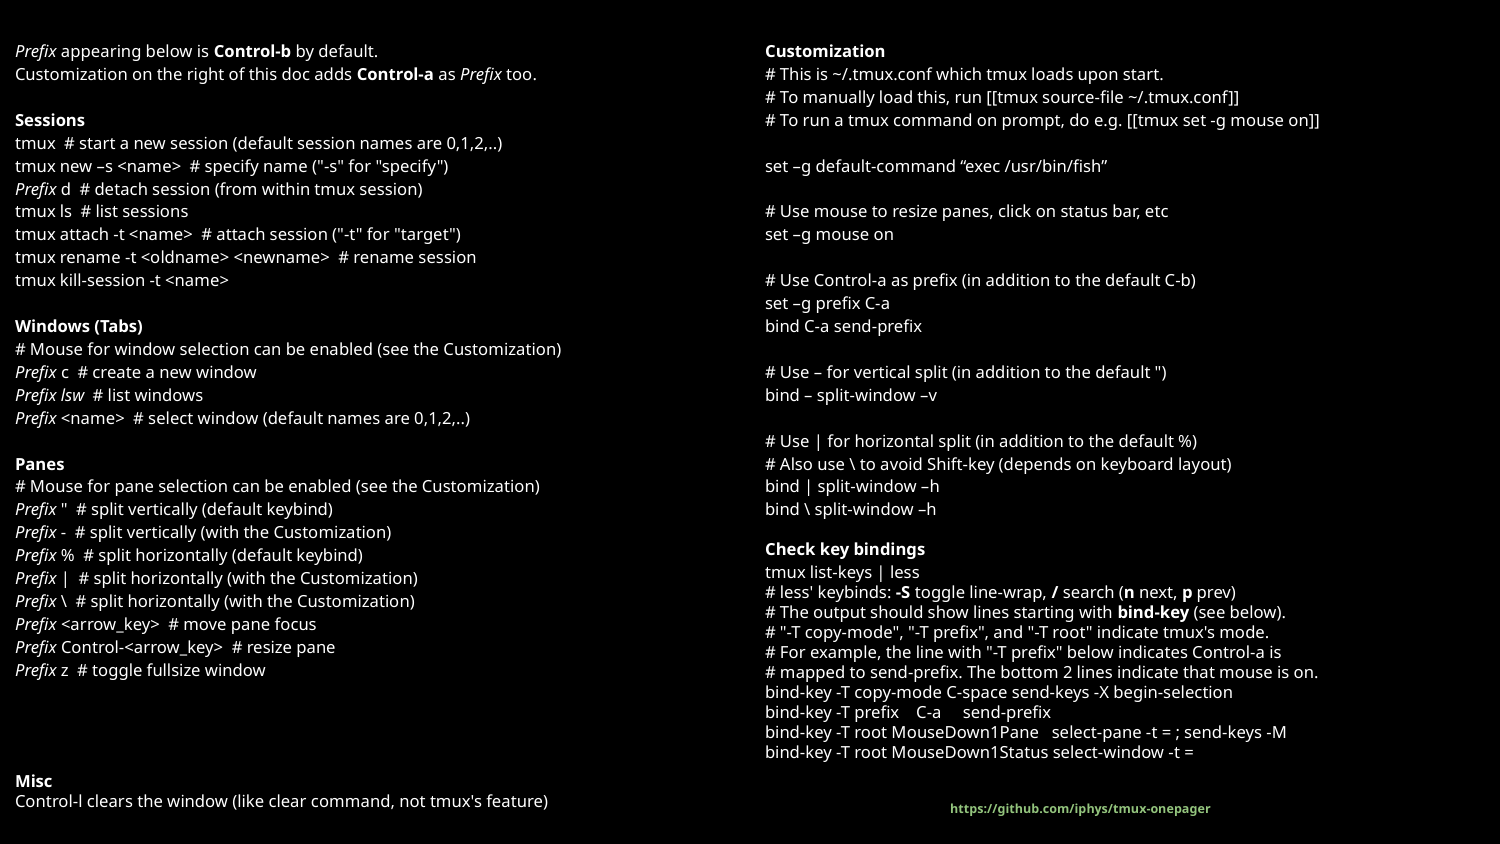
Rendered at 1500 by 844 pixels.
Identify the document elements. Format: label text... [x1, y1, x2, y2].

text_box tmux-2.9a (e.g. in Ubuntu 19.10) :: Prefix appearing below is Control-b by default. Customization on the right of this doc adds Control-a as Prefix too. Sessions tmux # start a new session (default session names are 0,1,2,..) tmux new –s <name> # specify name ("-s" for "specify") Prefix d # detach session (from within tmux session) tmux ls # list sessions tmux attach -t <name> # attach session ("-t" for "target") tmux rename -t <oldname> <newname> # rename session tmux kill-session -t <name> Windows (Tabs) # Mouse for window selection can be enabled (see the Customization) Prefix c # create a new window Prefix lsw # list windows Prefix <name> # select window (default names are 0,1,2,..) Panes # Mouse for pane selection can be enabled (see the Customization) Prefix " # split vertically (default keybind) Prefix - # split vertically (with the Customization) Prefix % # split horizontally (default keybind) Prefix | # split horizontally (with the Customization) Prefix \ # split horizontally (with the Customization) Prefix <arrow_key> # move pane focus Prefix Control-<arrow_key> # resize pane Prefix z # toggle fullsize window Misc Control-l clears the window (like clear command, not tmux's feature) [0, 0, 749, 844]
text_box :: tmux onepager 20200125a (MIT license) Customization # This is ~/.tmux.conf which tmux loads upon start. # To manually load this, run [[tmux source-file ~/.tmux.conf]] # To run a tmux command on prompt, do e.g. [[tmux set -g mouse on]] set –g default-command “exec /usr/bin/fish” # Use mouse to resize panes, click on status bar, etc set –g mouse on # Use Control-a as prefix (in addition to the default C-b) set –g prefix C-a bind C-a send-prefix # Use – for vertical split (in addition to the default ") bind – split-window –v # Use | for horizontal split (in addition to the default %) # Also use \ to avoid Shift-key (depends on keyboard layout) bind | split-window –h bind \ split-window –h Check key bindings tmux list-keys | less # less' keybinds: -S toggle line-wrap, / search (n next, p prev) # The output should show lines starting with bind-key (see below). # "-T copy-mode", "-T prefix", and "-T root" indicate tmux's mode. # For example, the line with "-T prefix" below indicates Control-a is # mapped to send-prefix. The bottom 2 lines indicate that mouse is on. bind-key -T copy-mode C-space send-keys -X begin-selection bind-key -T prefix C-a send-prefix bind-key -T root MouseDown1Pane select-pane -t = ; send-keys -M bind-key -T root MouseDown1Status select-window -t = https://github.com/iphys/tmux-onepager [749, 0, 1500, 844]
